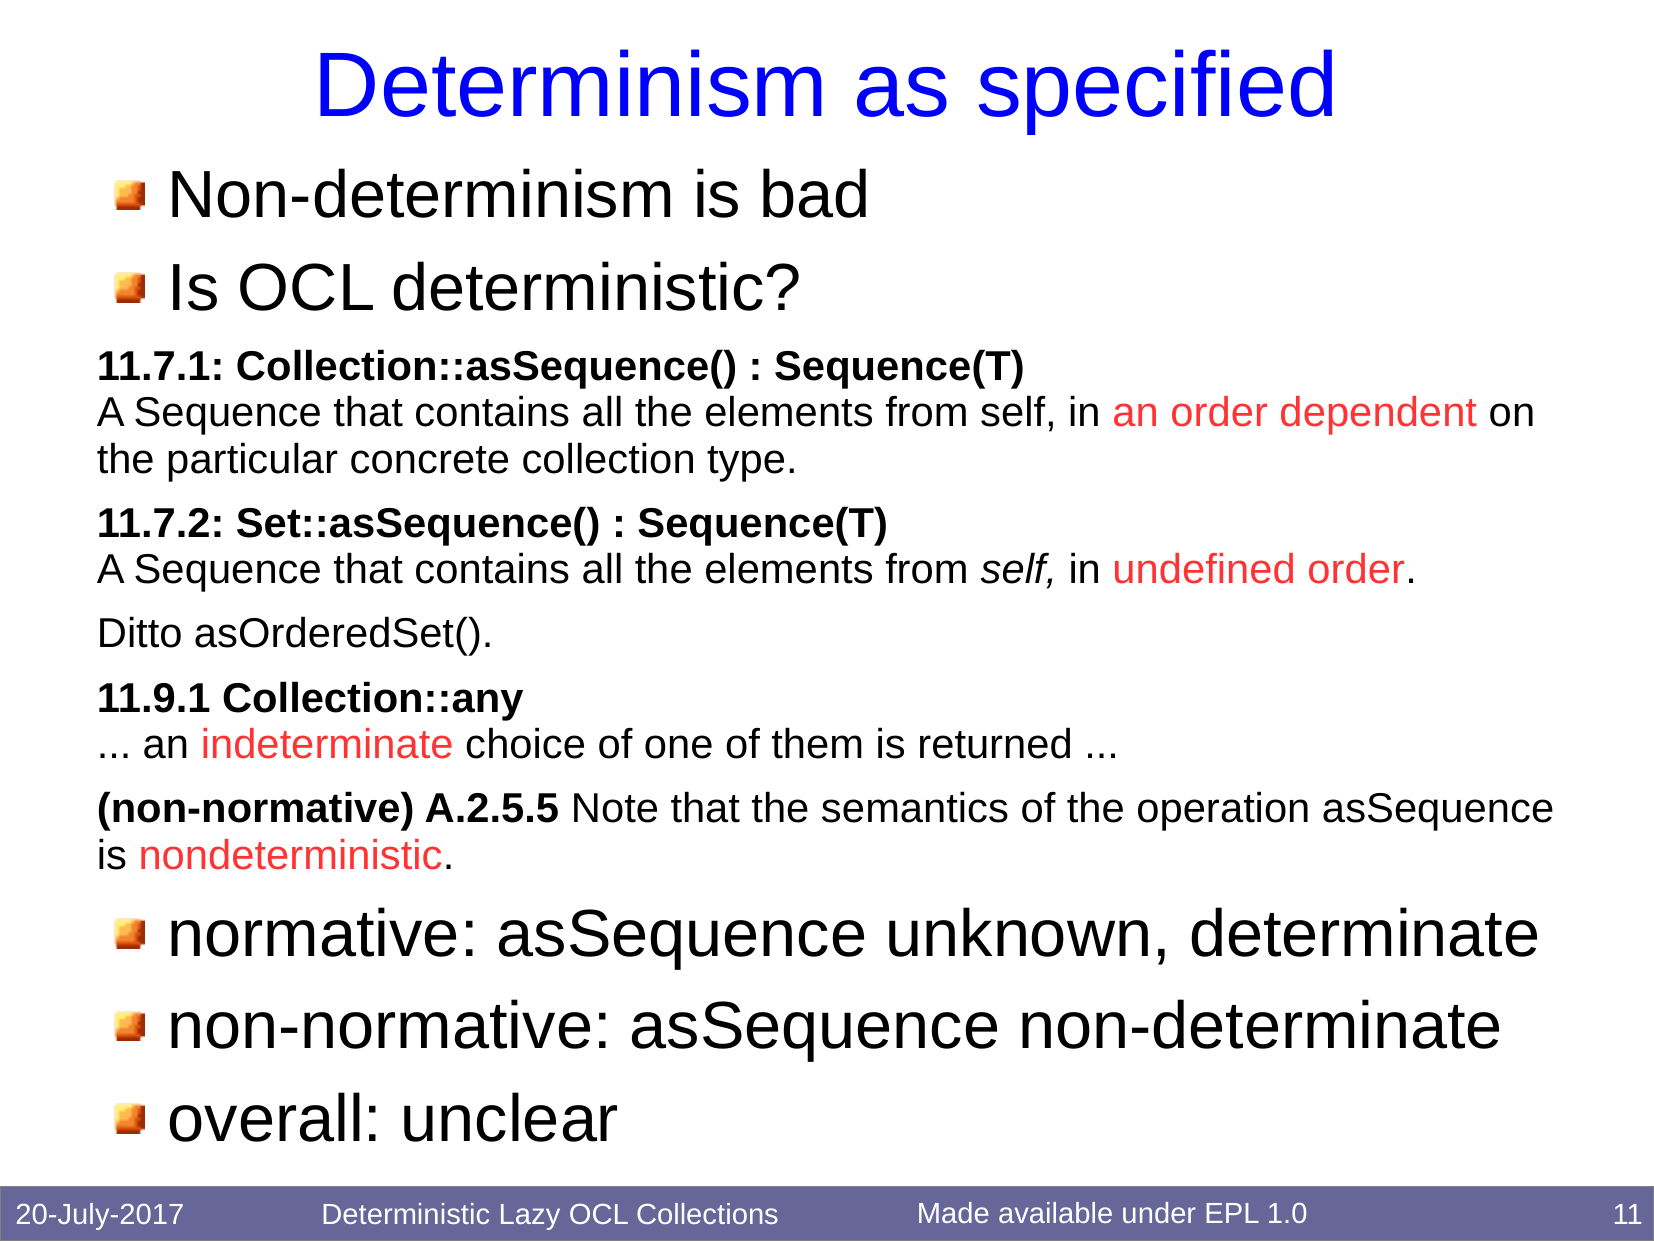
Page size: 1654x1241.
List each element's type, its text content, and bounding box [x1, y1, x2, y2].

list Non-determinism is bad Is OCL deterministic? 11.7.1: Collection::asSequence() : Sequence(T) A Sequence that contains all the elements from self, in an order dependent on the particular concrete collection type. 11.7.2: Set::asSequence() : Sequence(T) A Sequence that contains all the elements from self, in undefined order. Ditto asOrderedSet(). 11.9.1 Collection::any ... an indeterminate choice of one of them is returned ... (non-normative) A.2.5.5 Note that the semantics of the operation asSequence is nondeterministic. normative: asSequence unknown, determinate non-normative: asSequence non-determinate overall: unclear [96, 157, 1585, 1176]
title Determinism as specified [82, 17, 1571, 153]
